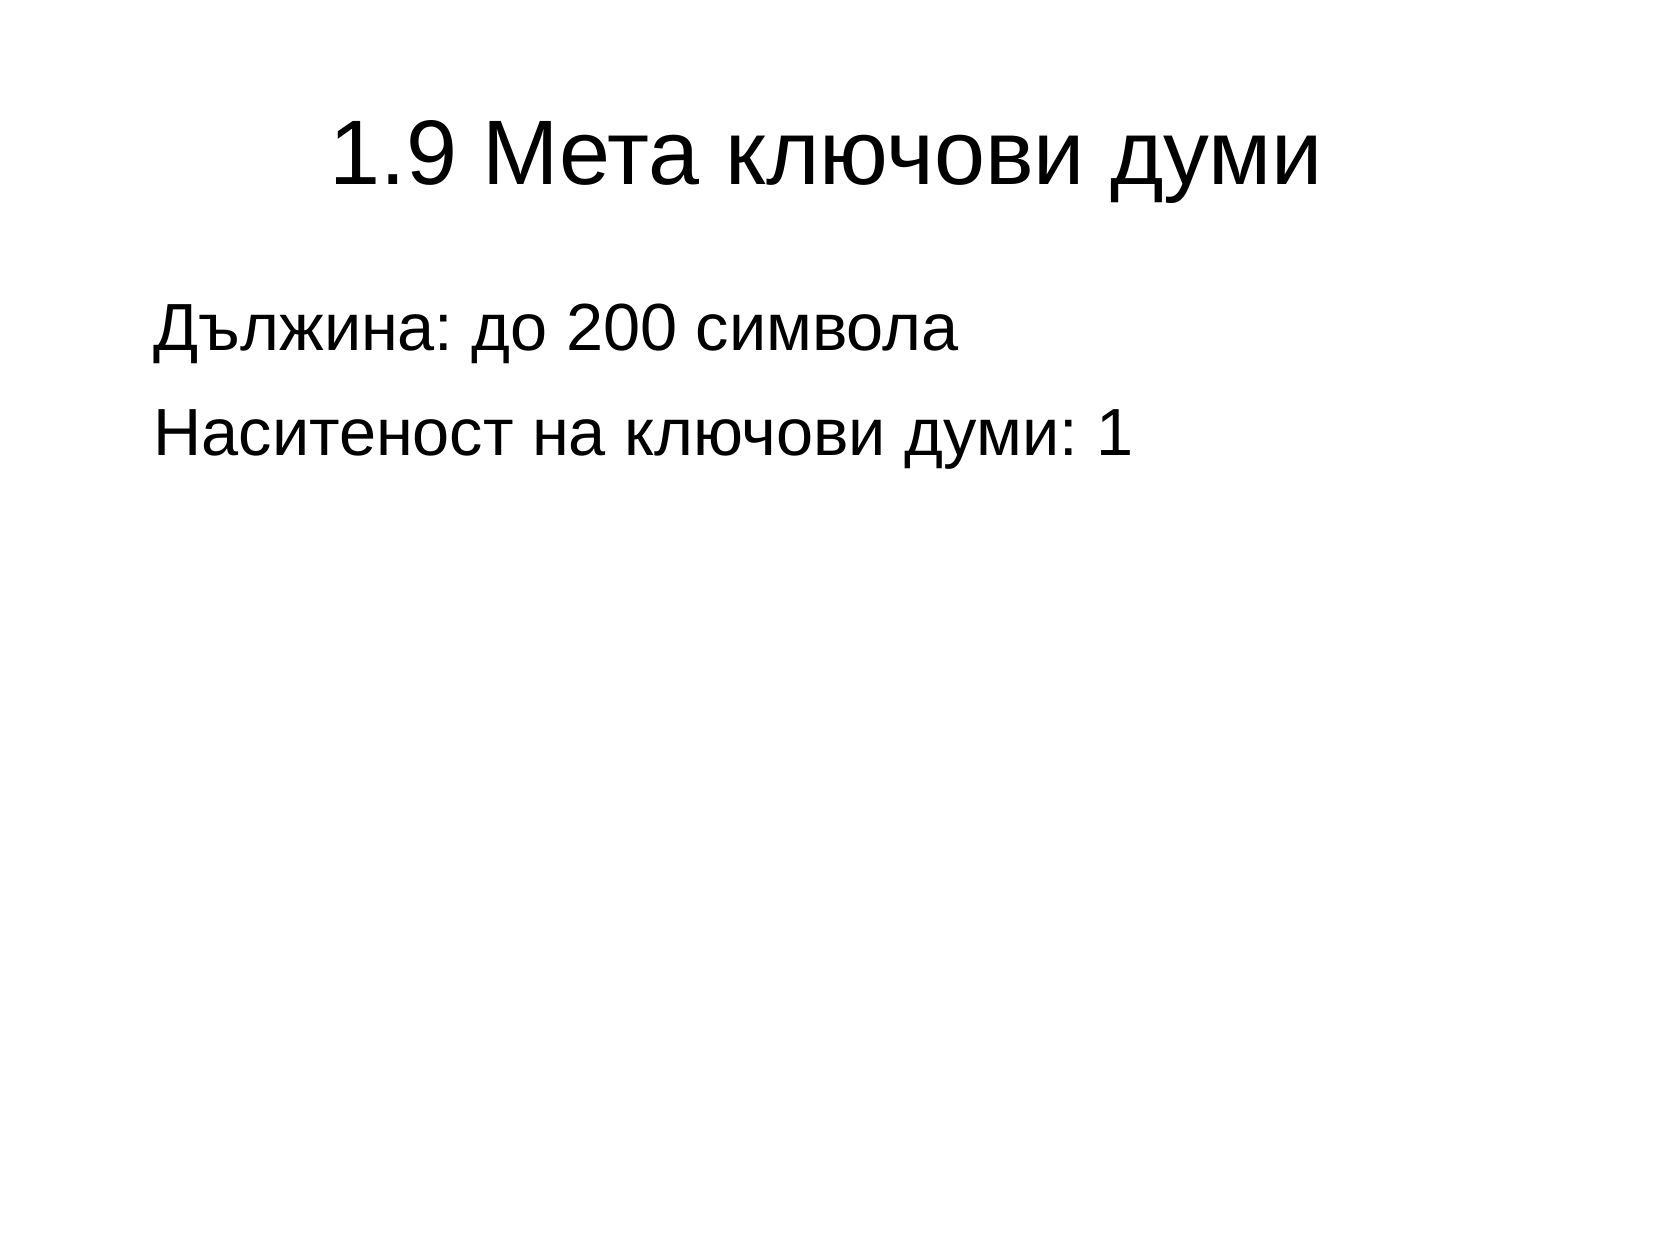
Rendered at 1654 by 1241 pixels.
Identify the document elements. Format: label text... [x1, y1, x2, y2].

title 1.9 Мета ключови думи [82, 49, 1571, 257]
list Дължина: до 200 символа Наситеност на ключови думи: 1 [82, 290, 1571, 1109]
